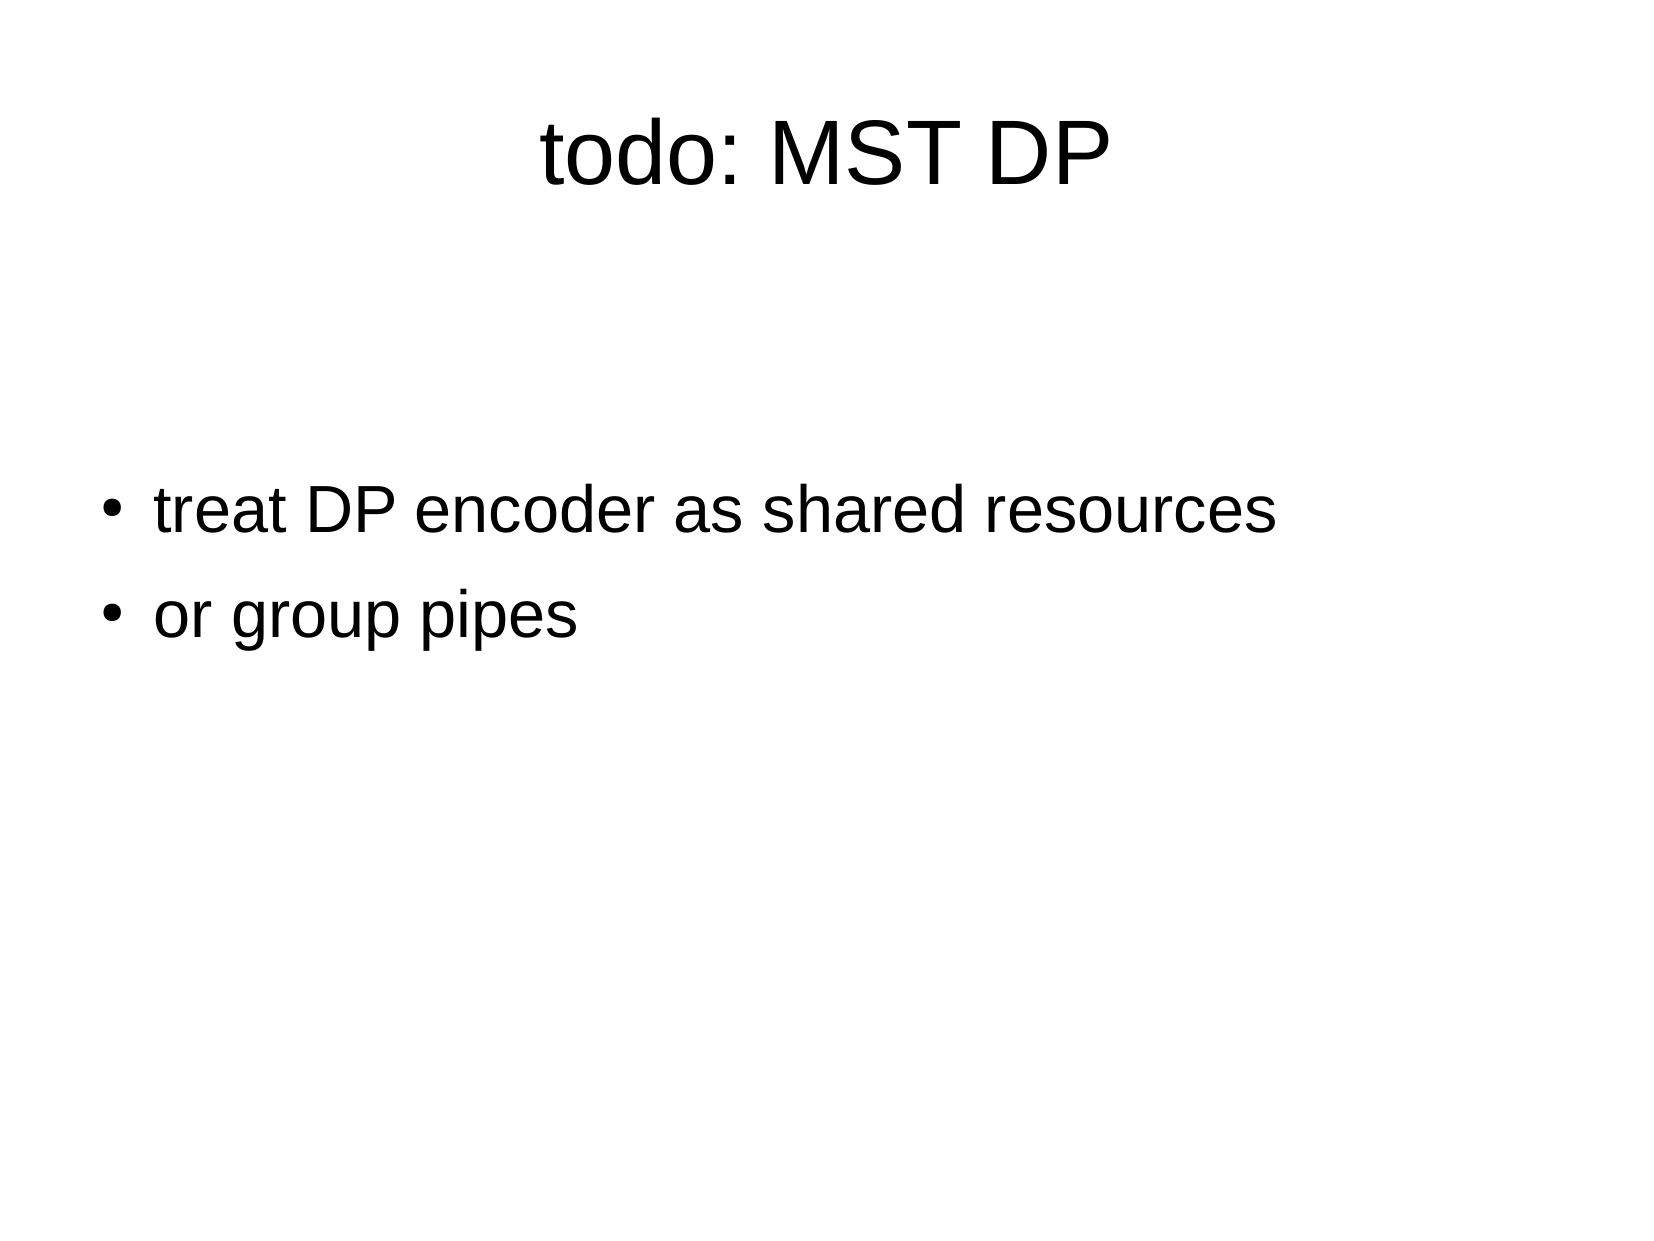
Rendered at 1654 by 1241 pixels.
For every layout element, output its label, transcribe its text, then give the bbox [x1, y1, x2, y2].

title todo: MST DP [82, 49, 1571, 257]
list treat DP encoder as shared resources or group pipes [82, 472, 1571, 1109]
